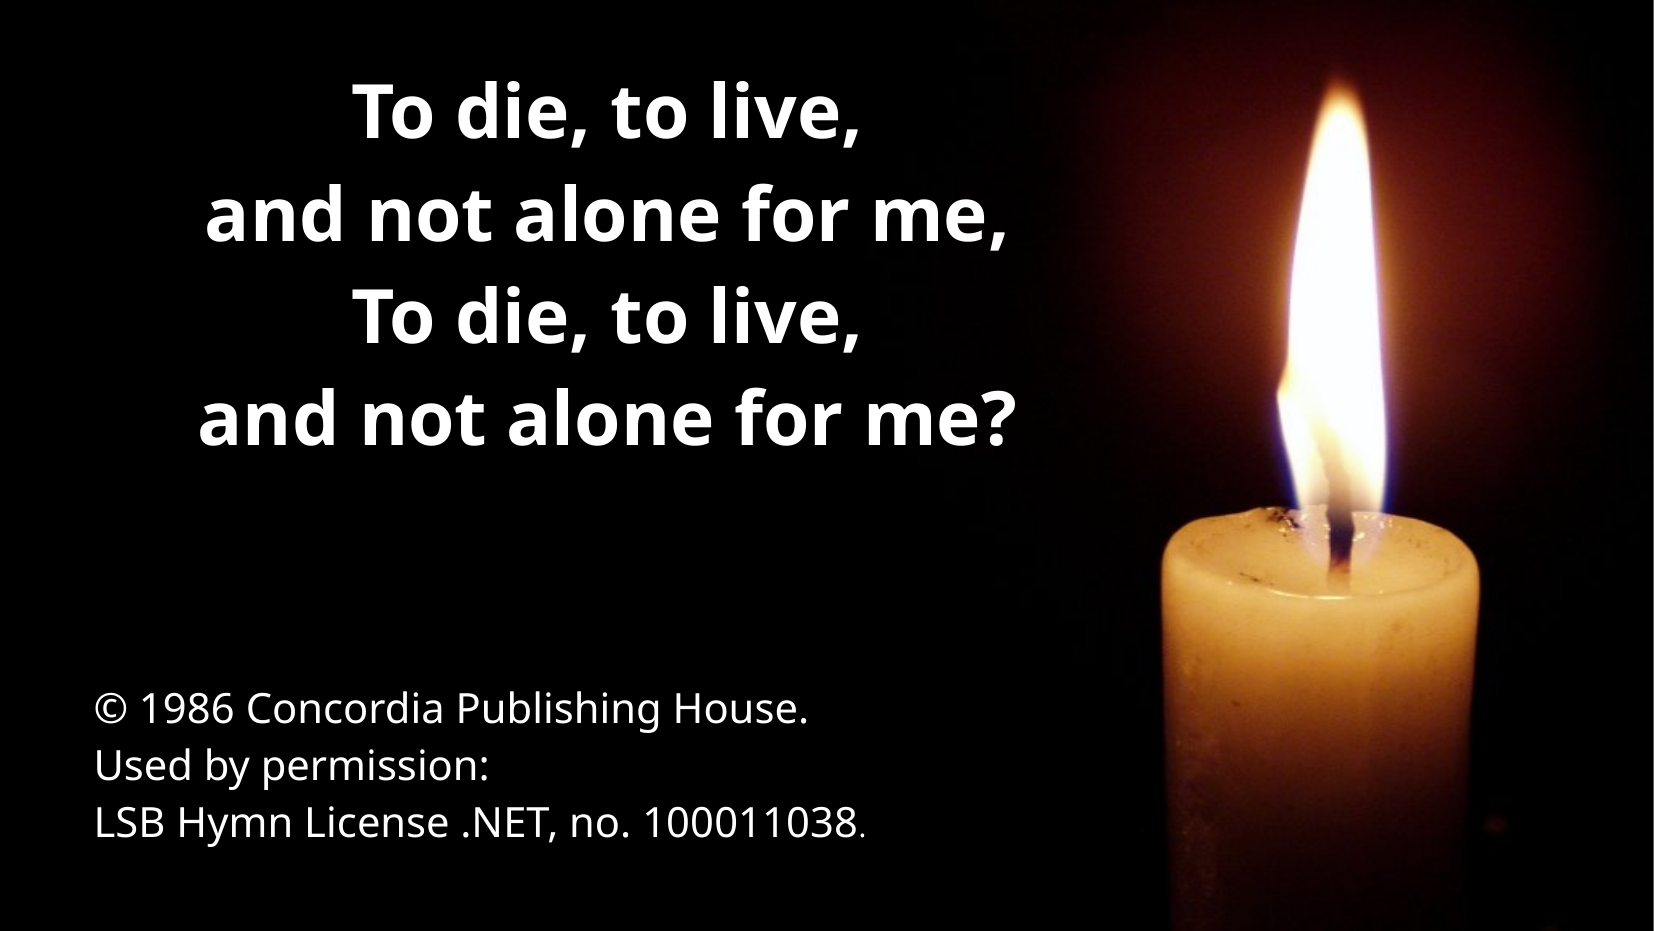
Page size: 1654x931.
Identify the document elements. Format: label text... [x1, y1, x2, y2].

text_box To die, to live, and not alone for me, To die, to live, and not alone for me? © 1986 Concordia Publishing House. Used by permission: LSB Hymn License .NET, no. 100011038. [60, 51, 1156, 838]
picture [0, 0, 1654, 931]
